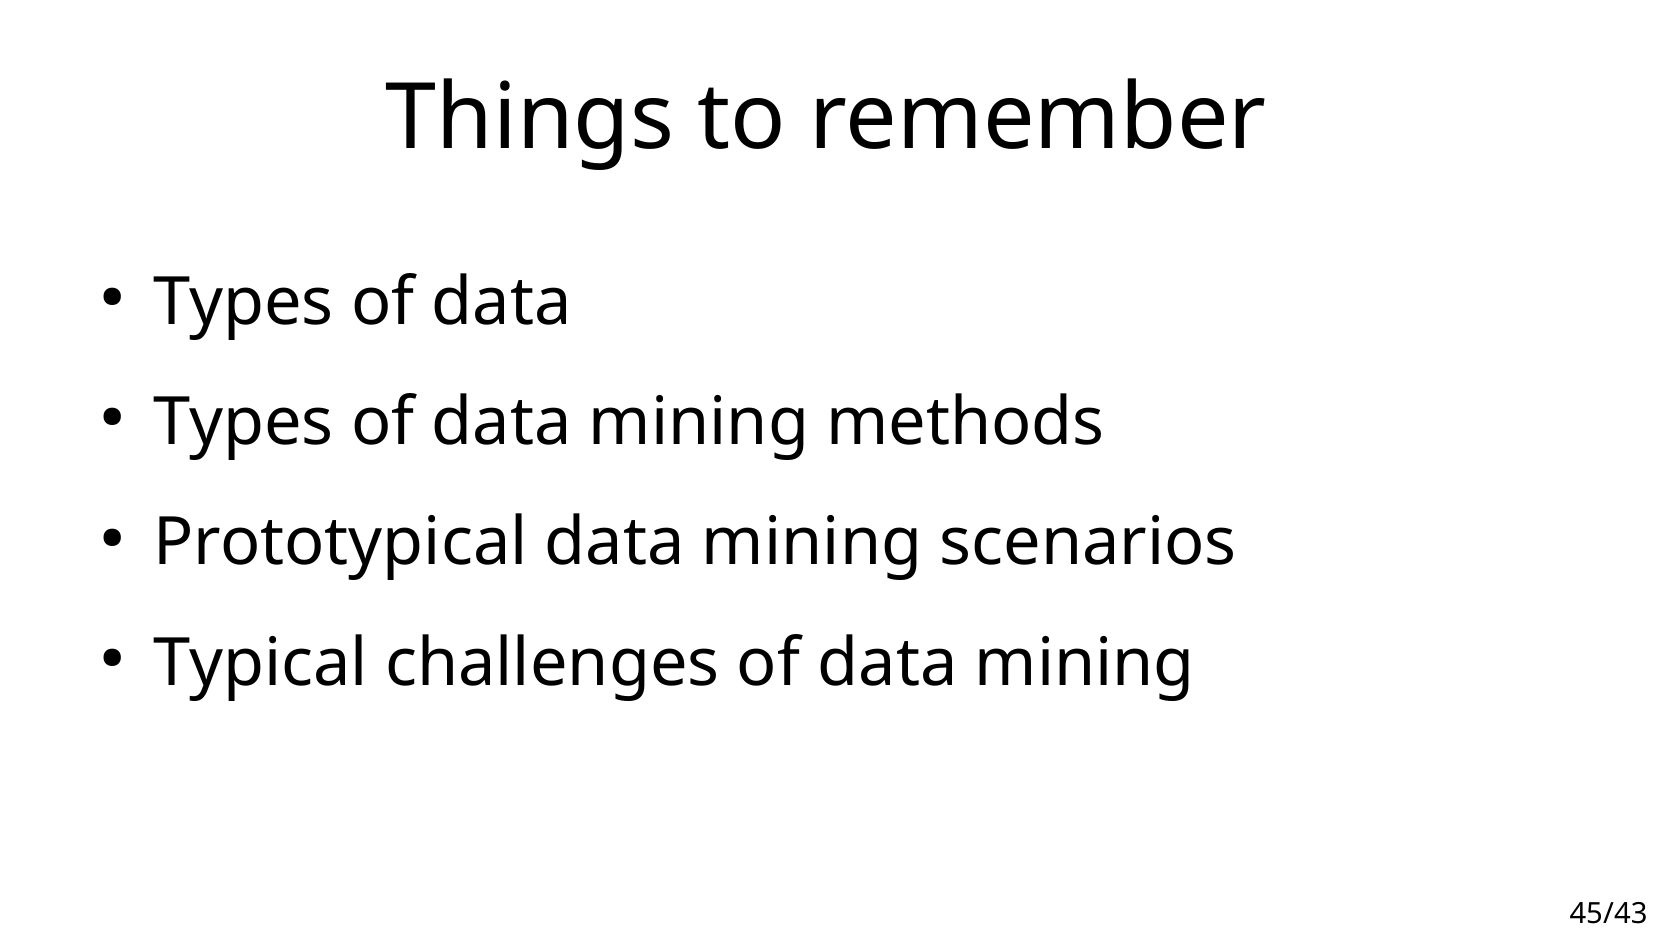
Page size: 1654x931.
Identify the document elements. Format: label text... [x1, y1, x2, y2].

list Types of data Types of data mining methods Prototypical data mining scenarios Typical challenges of data mining [82, 253, 1571, 793]
title Things to remember [82, 1, 1571, 226]
